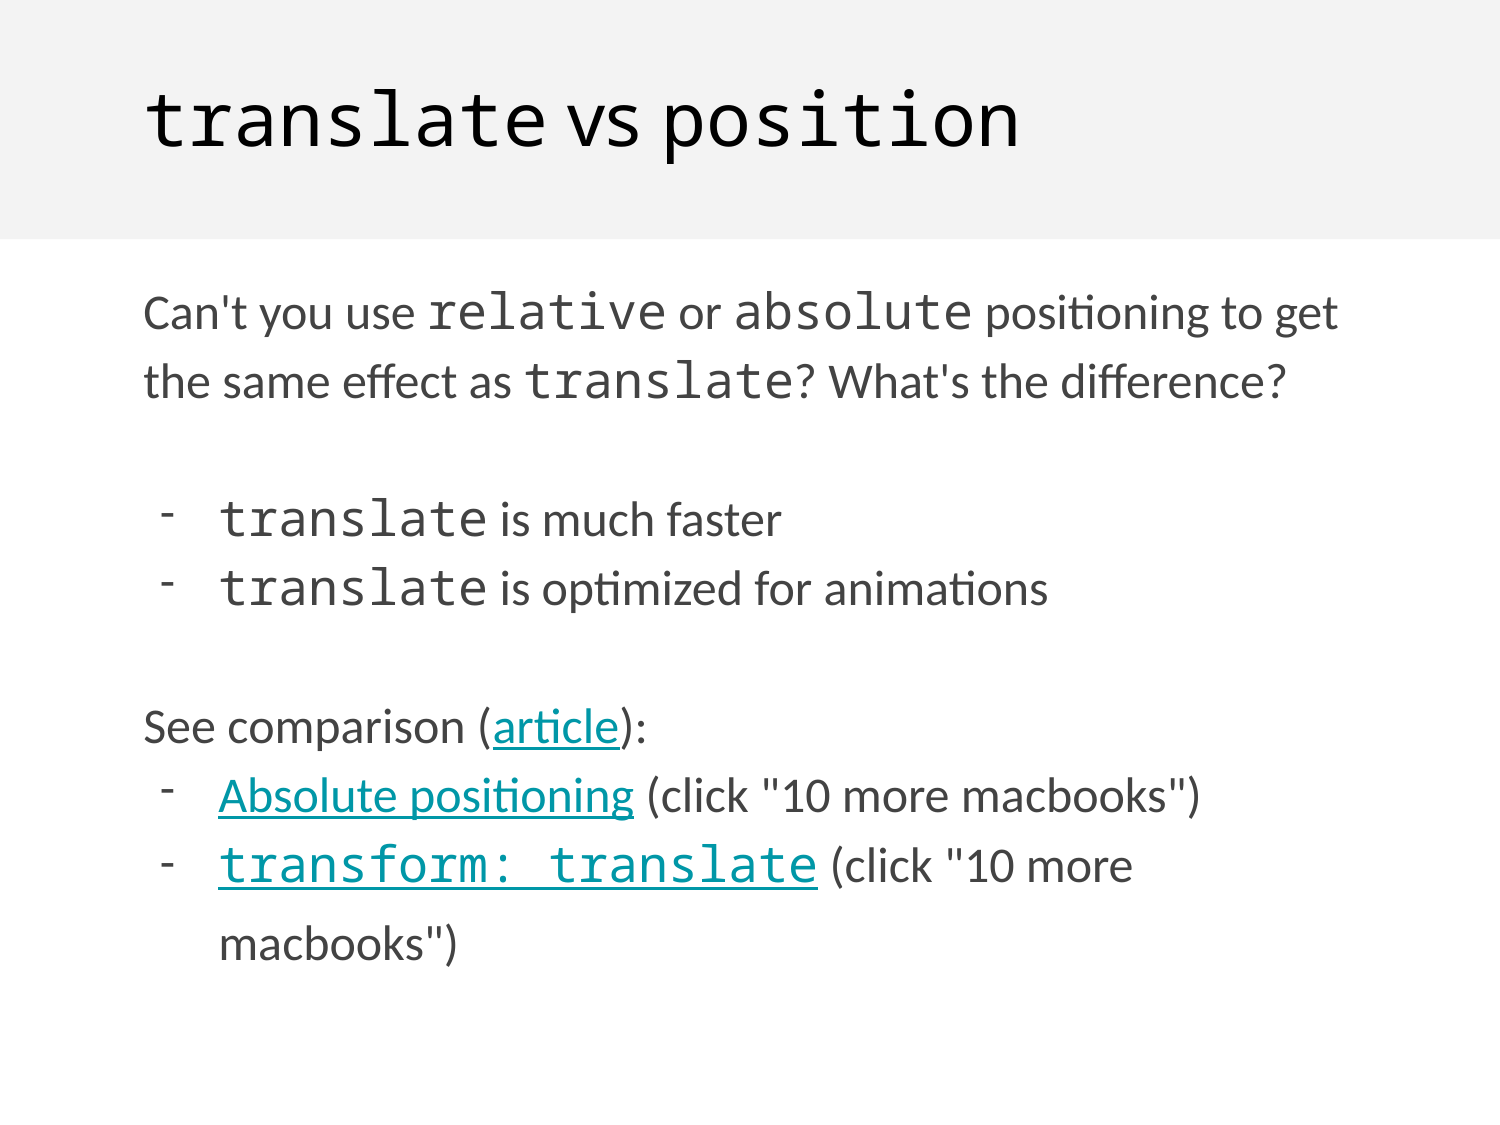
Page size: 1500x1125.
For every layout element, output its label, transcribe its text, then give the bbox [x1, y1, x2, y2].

list Can't you use relative or absolute positioning to get the same effect as translate? What's the difference? translate is much faster translate is optimized for animations See comparison (article): Absolute positioning (click "10 more macbooks") transform: translate (click "10 more macbooks") [128, 255, 1372, 1004]
title translate vs position [128, 56, 1372, 183]
